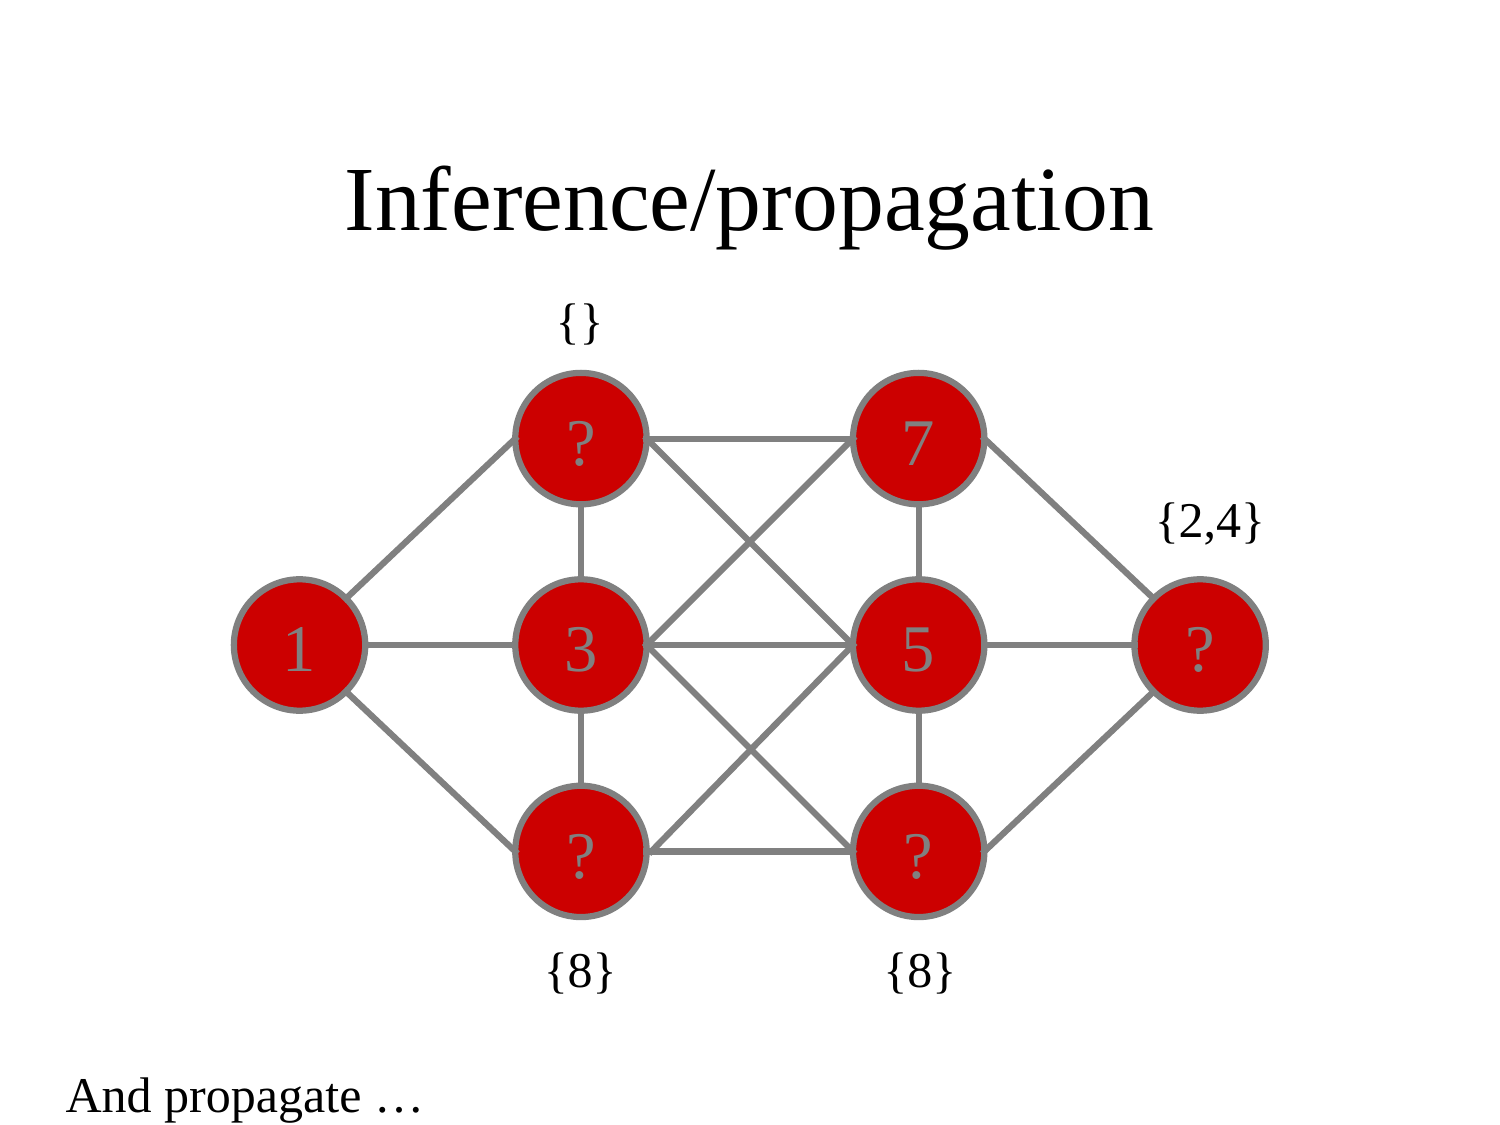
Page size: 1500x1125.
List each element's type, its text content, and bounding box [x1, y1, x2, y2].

text_box {2,4} [1140, 479, 1500, 556]
text_box 7 [853, 372, 985, 505]
text_box ? [1134, 579, 1266, 711]
text_box 3 [515, 579, 647, 711]
text_box 5 [853, 579, 985, 711]
text_box And propagate … [50, 1055, 440, 1125]
title Inference/propagation [112, 99, 1388, 288]
text_box {8} [529, 929, 868, 1006]
text_box {8} [868, 929, 1244, 1006]
text_box 1 [233, 579, 366, 711]
text_box {} [540, 280, 916, 356]
text_box ? [853, 785, 985, 918]
text_box ? [515, 785, 647, 918]
text_box ? [515, 372, 647, 505]
